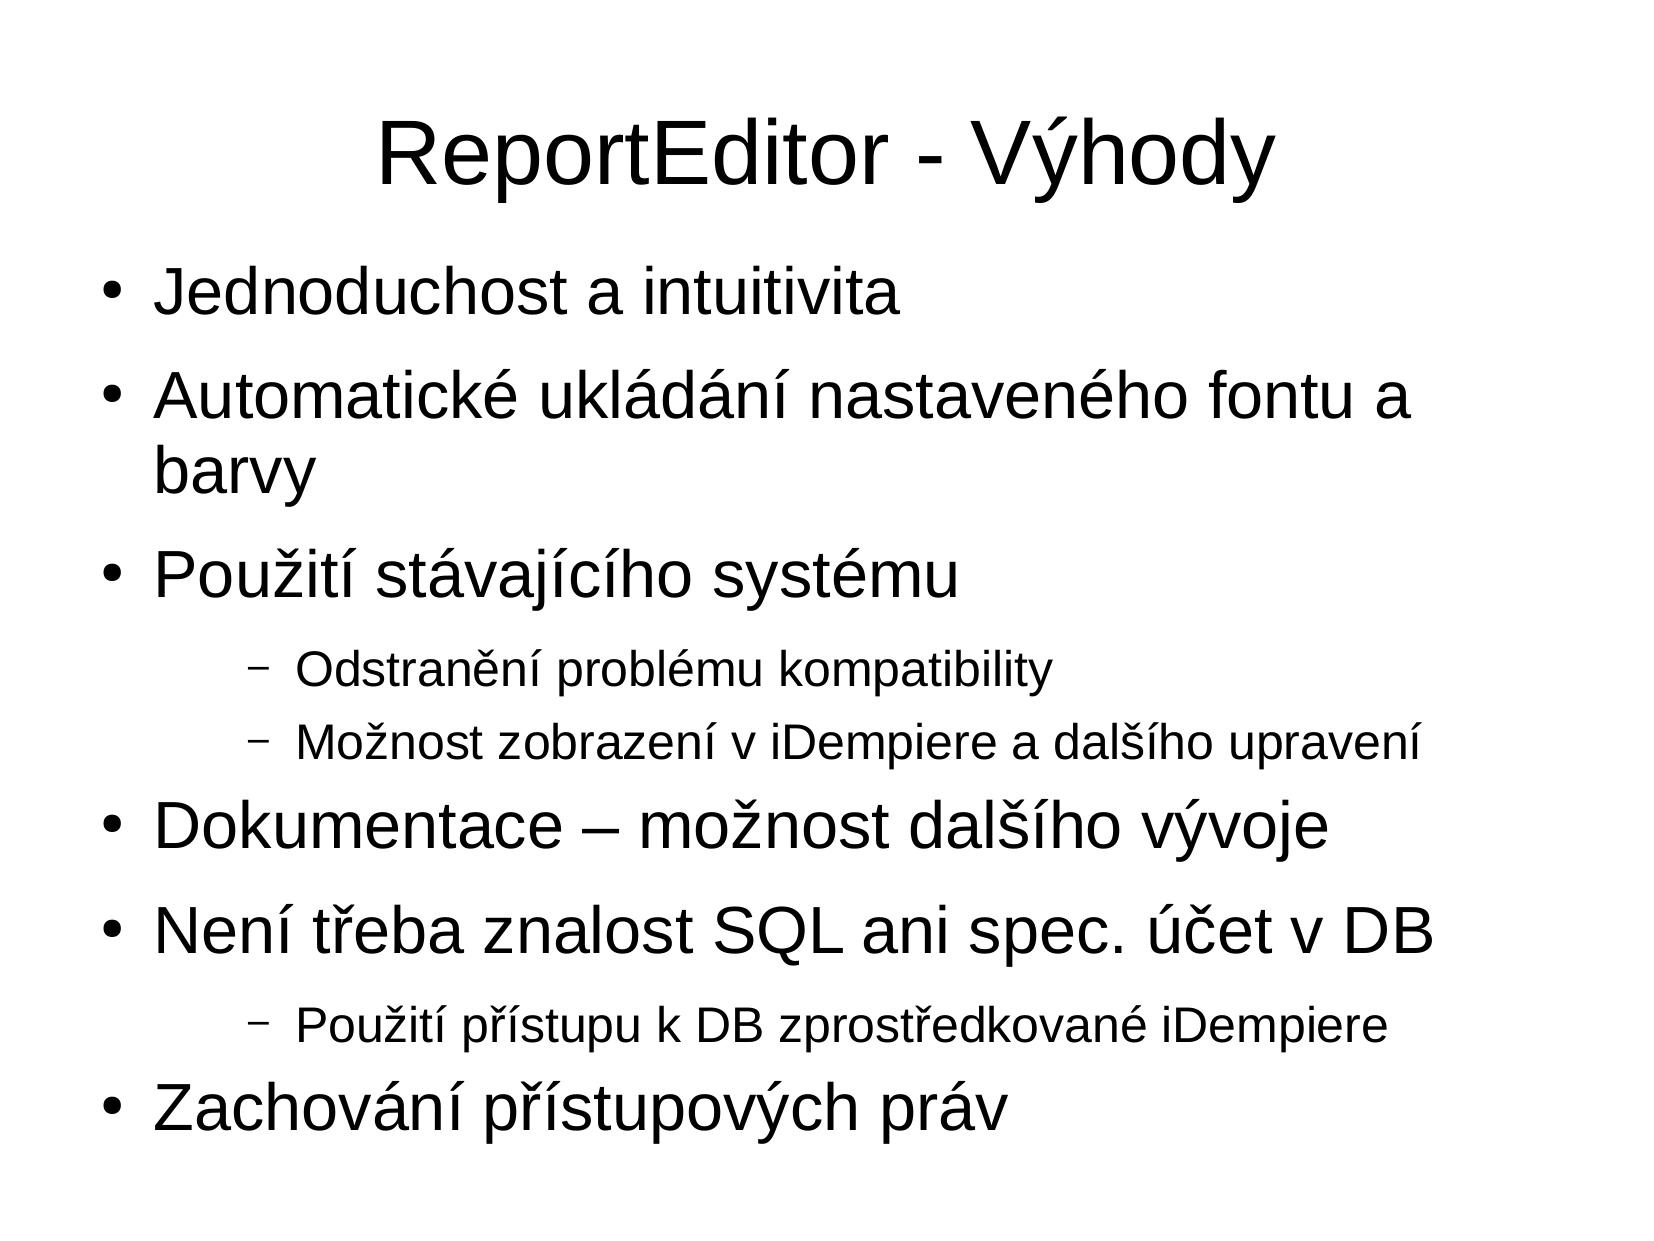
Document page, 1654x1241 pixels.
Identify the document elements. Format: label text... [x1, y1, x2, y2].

list Jednoduchost a intuitivita Automatické ukládání nastaveného fontu a barvy Použití stávajícího systému Odstranění problému kompatibility Možnost zobrazení v iDempiere a dalšího upravení Dokumentace – možnost dalšího vývoje Není třeba znalost SQL ani spec. účet v DB Použití přístupu k DB zprostředkované iDempiere Zachování přístupových práv [82, 253, 1571, 1146]
title ReportEditor - Výhody [82, 49, 1571, 253]
